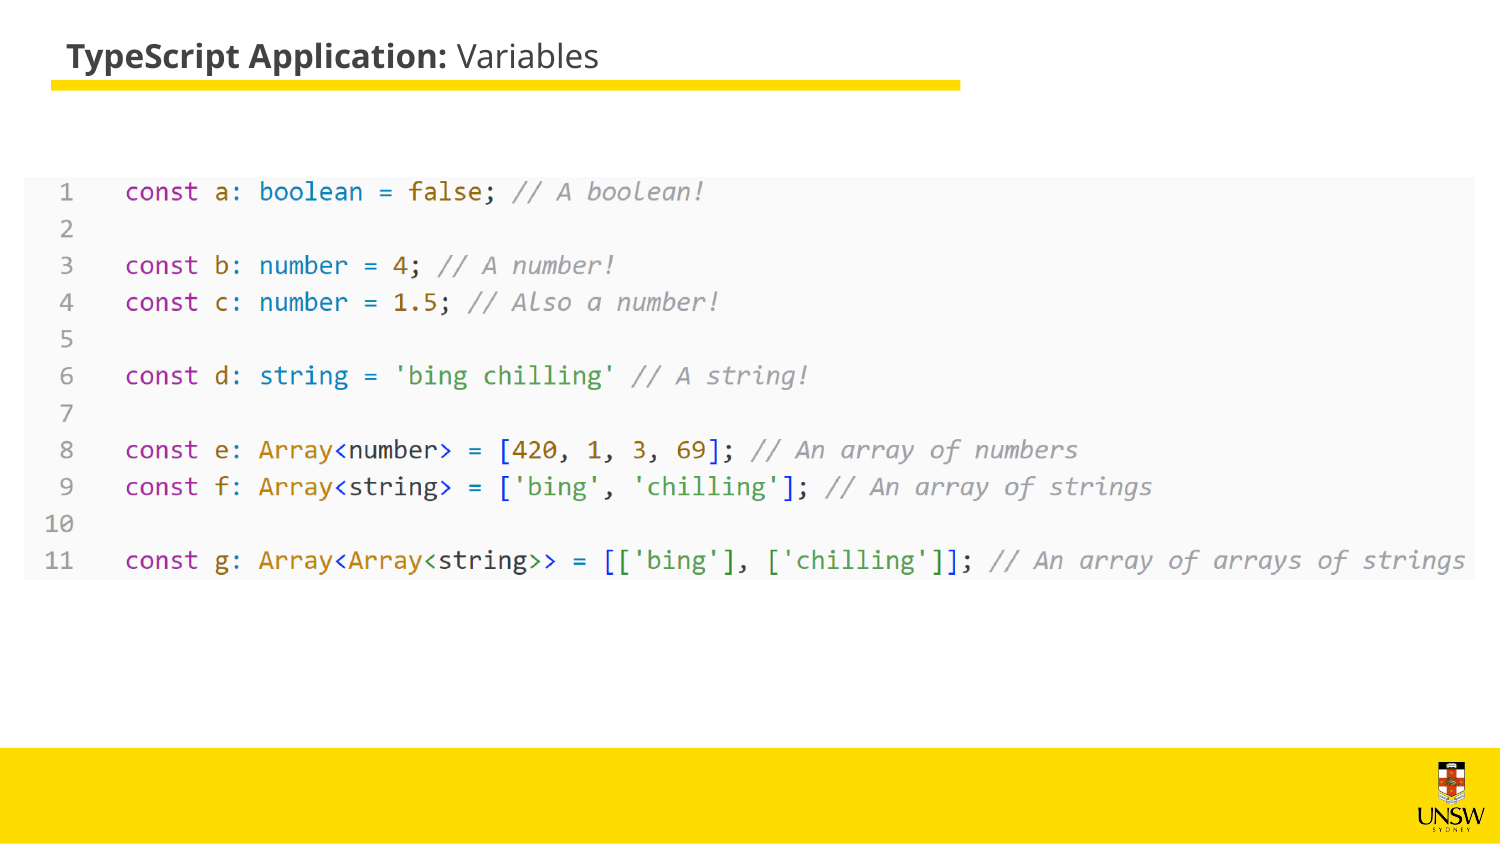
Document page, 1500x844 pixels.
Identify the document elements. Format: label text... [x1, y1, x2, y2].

picture [1418, 762, 1485, 832]
text_box TypeScript Application: Variables [51, 20, 1449, 91]
picture [24, 177, 1475, 580]
text_box [51, 79, 961, 91]
